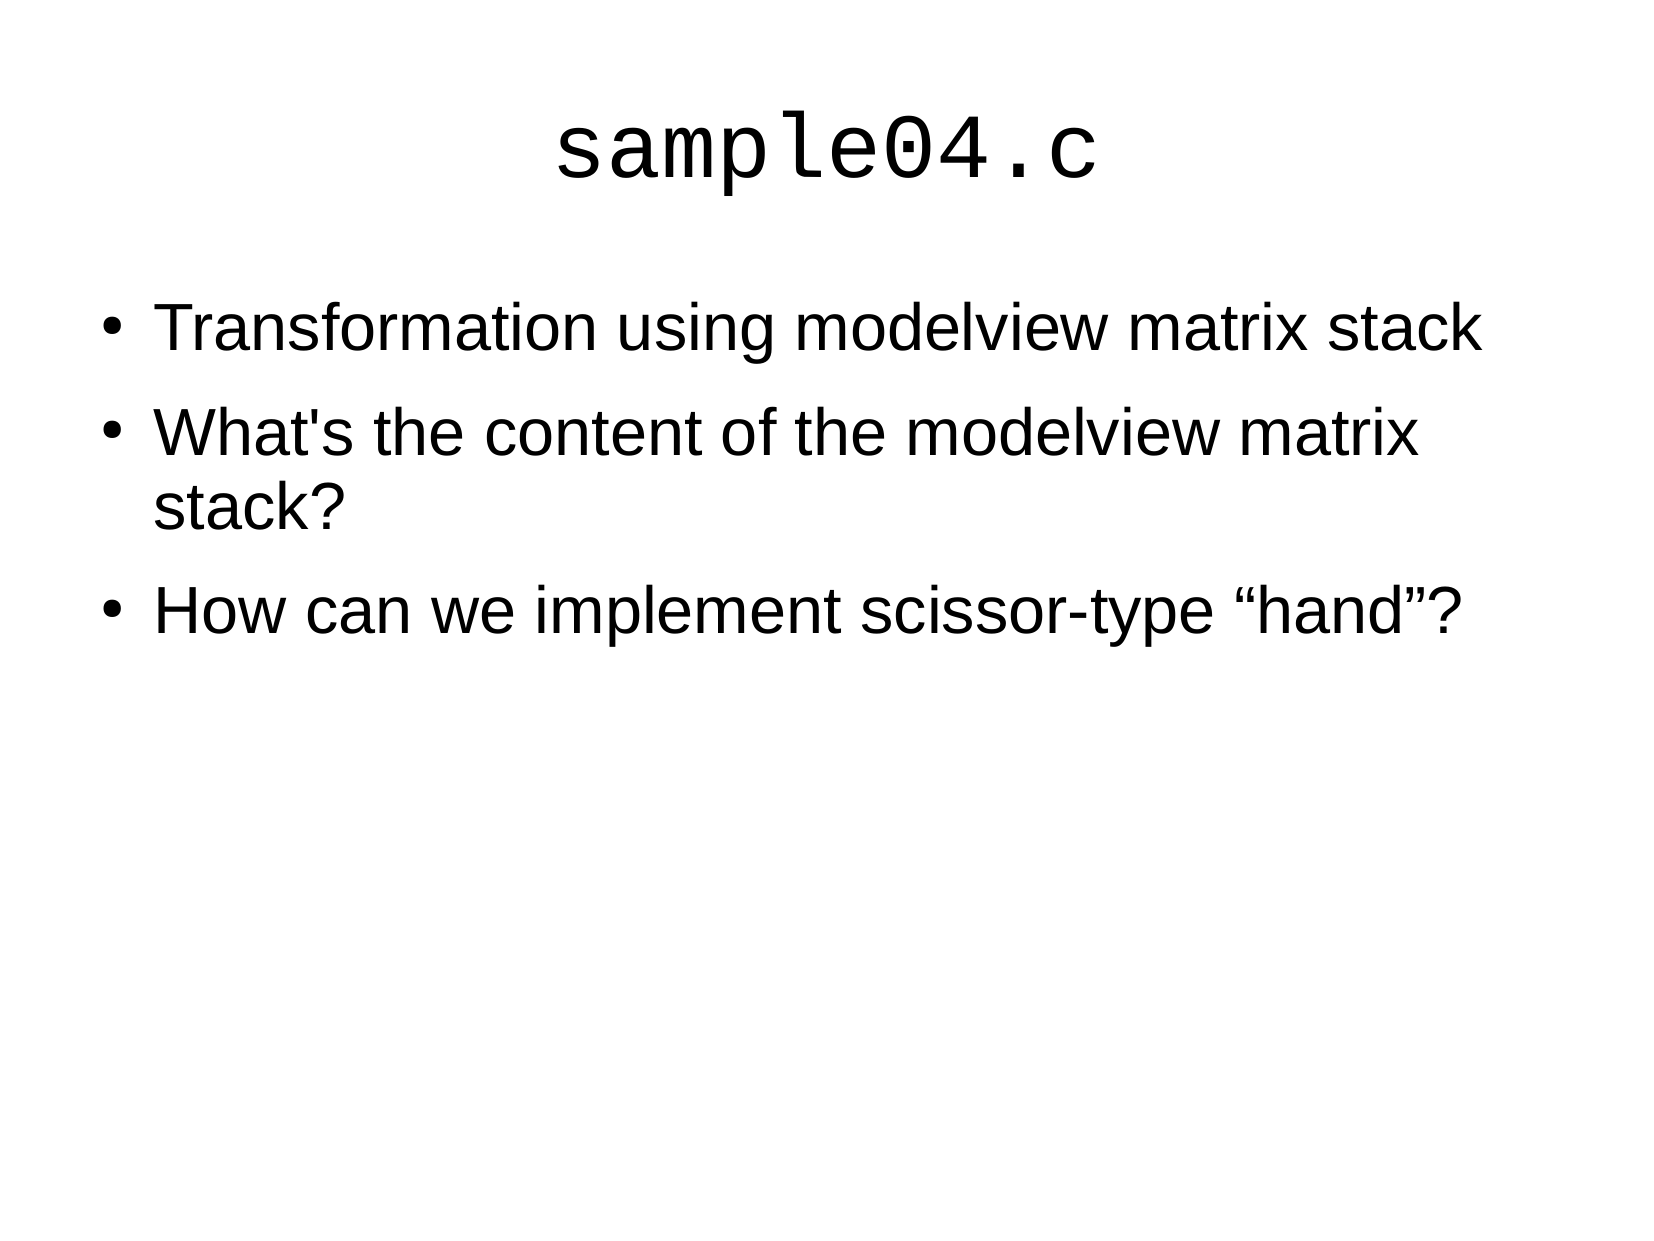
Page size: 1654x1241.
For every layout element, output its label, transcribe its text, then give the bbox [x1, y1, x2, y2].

list Transformation using modelview matrix stack What's the content of the modelview matrix stack? How can we implement scissor-type “hand”? [82, 290, 1571, 1109]
title sample04.c [82, 56, 1571, 250]
